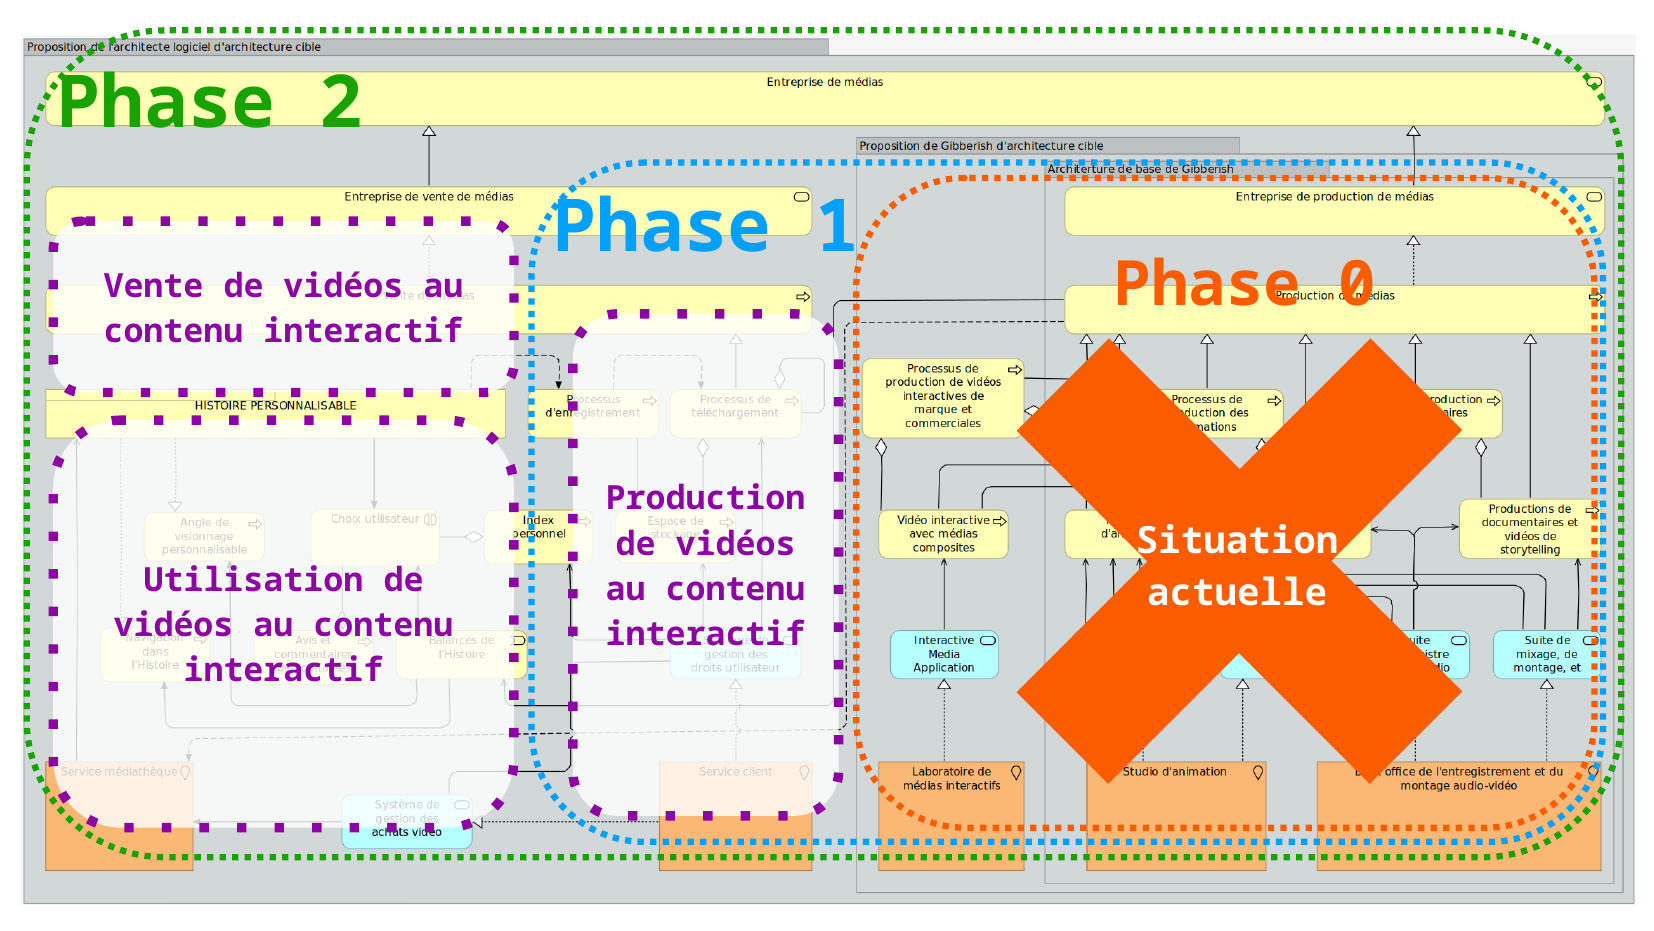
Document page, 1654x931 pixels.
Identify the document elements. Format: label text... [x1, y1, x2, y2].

text_box Phase 0 [884, 231, 1596, 340]
text_box [1016, 338, 1463, 537]
text_box Utilisation de vidéos au contenu interactif [53, 420, 514, 828]
text_box Phase 2 [32, 42, 388, 222]
text_box Phase 1 [528, 166, 884, 346]
text_box Situation actuelle [1118, 506, 1356, 691]
text_box [1016, 590, 1202, 784]
text_box [1276, 585, 1463, 784]
text_box Production de vidéos au contenu interactif [572, 313, 839, 816]
text_box Vente de vidéos au contenu interactif [53, 221, 514, 393]
picture [21, 35, 1636, 905]
